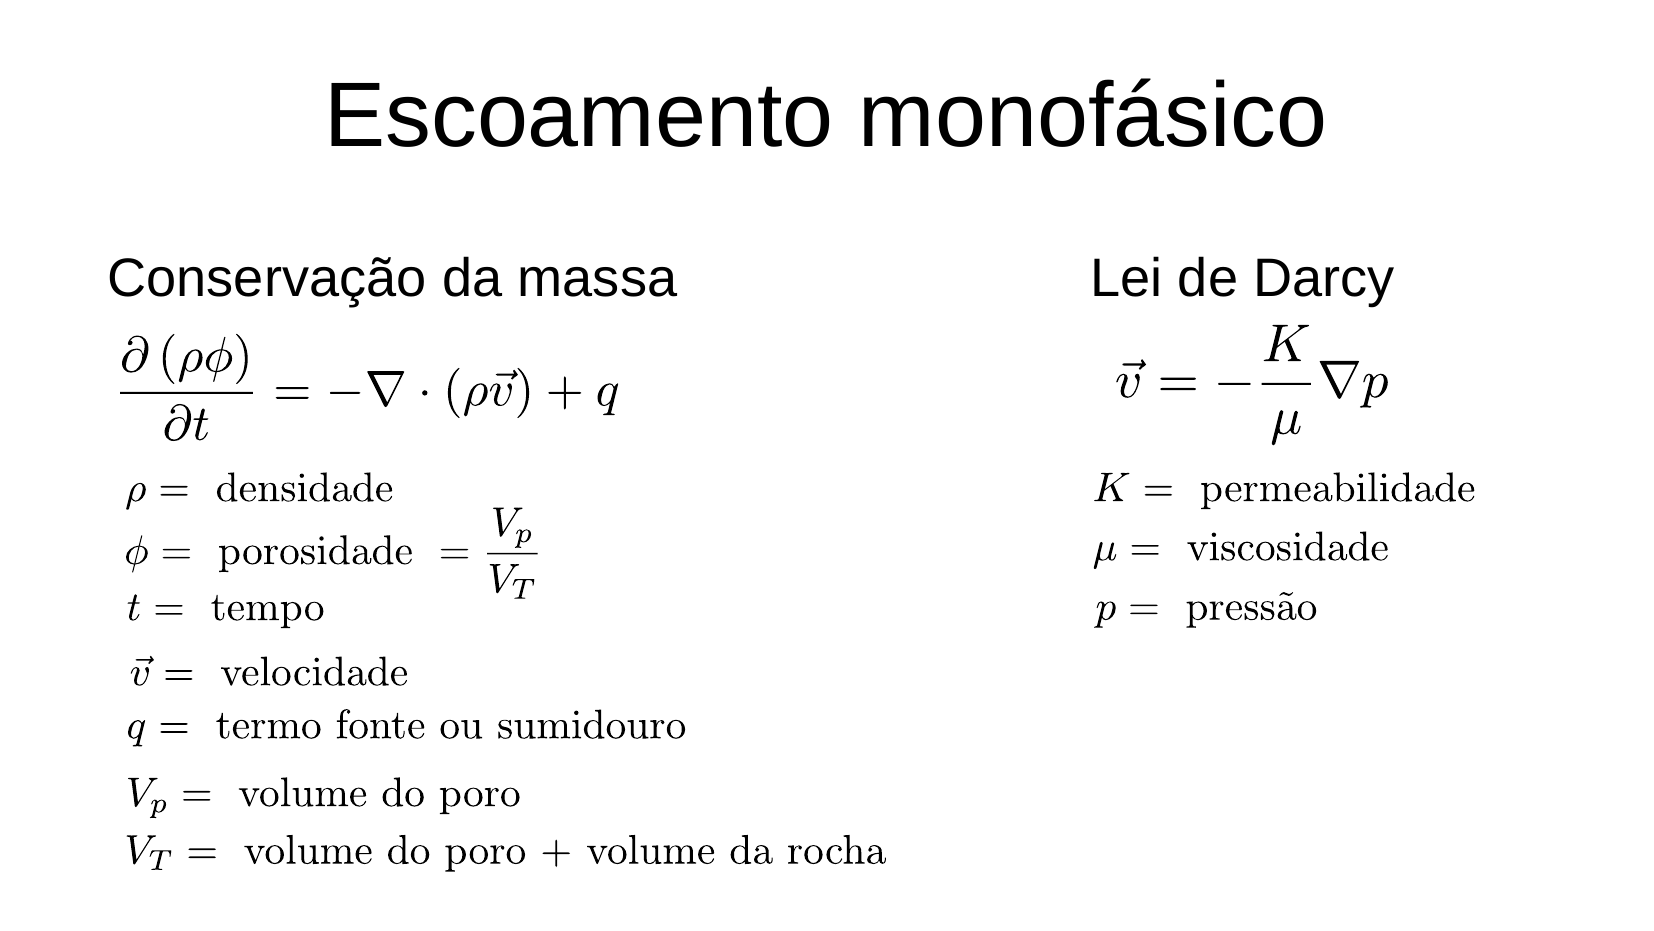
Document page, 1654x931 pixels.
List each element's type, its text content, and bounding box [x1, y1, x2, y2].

picture [1092, 590, 1318, 630]
picture [118, 331, 621, 443]
picture [126, 654, 409, 688]
picture [124, 775, 522, 820]
list Lei de Darcy [850, 247, 1565, 325]
picture [124, 472, 538, 629]
title Escoamento monofásico [82, 37, 1571, 193]
picture [1092, 472, 1475, 510]
picture [1092, 531, 1388, 570]
picture [1112, 324, 1388, 446]
picture [126, 709, 686, 747]
list Conservação da massa [0, 247, 715, 325]
picture [124, 834, 886, 872]
